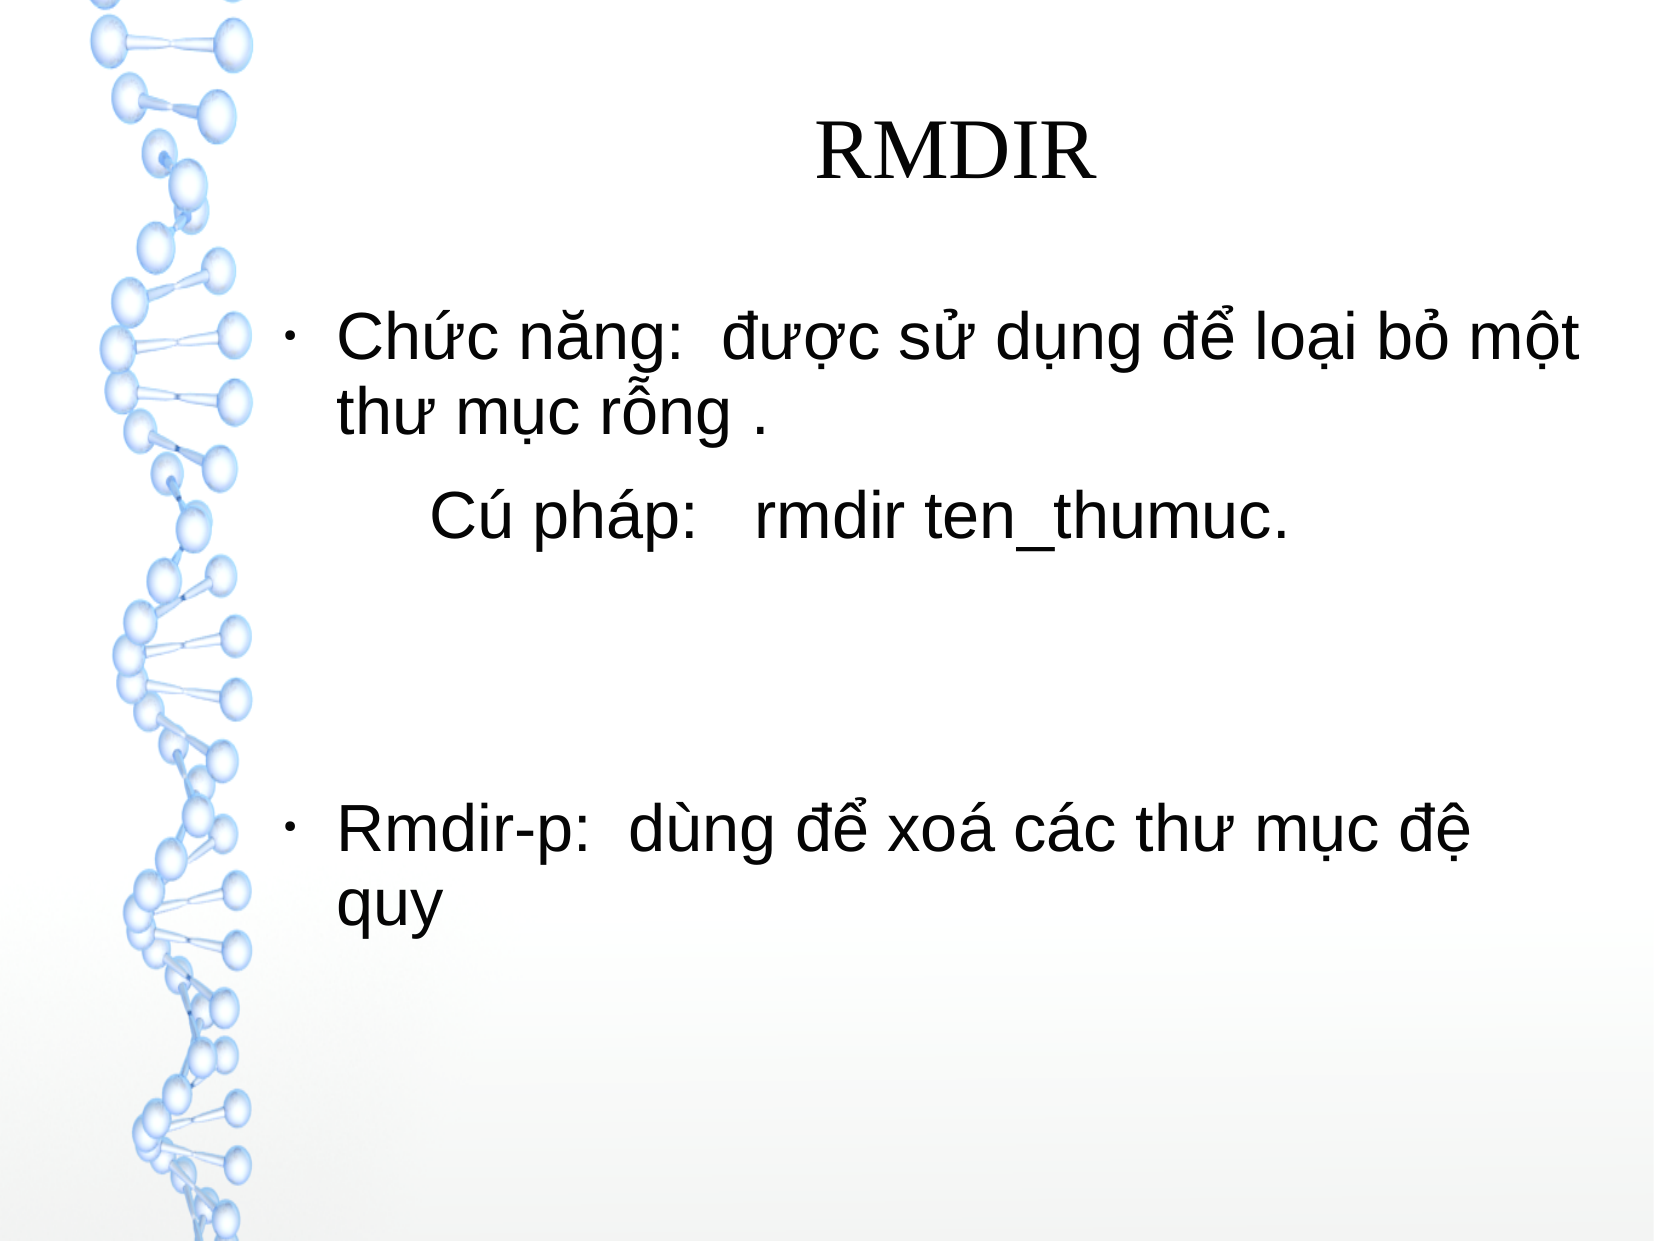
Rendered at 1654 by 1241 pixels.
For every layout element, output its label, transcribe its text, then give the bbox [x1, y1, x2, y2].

list Chức năng: được sử dụng để loại bỏ một thư mục rỗng . Cú pháp: rmdir ten_thumuc. Rmdir-p: dùng để xoá các thư mục đệ quy [265, 299, 1595, 1019]
picture [0, 0, 1654, 1241]
title RMDIR [265, 47, 1595, 252]
